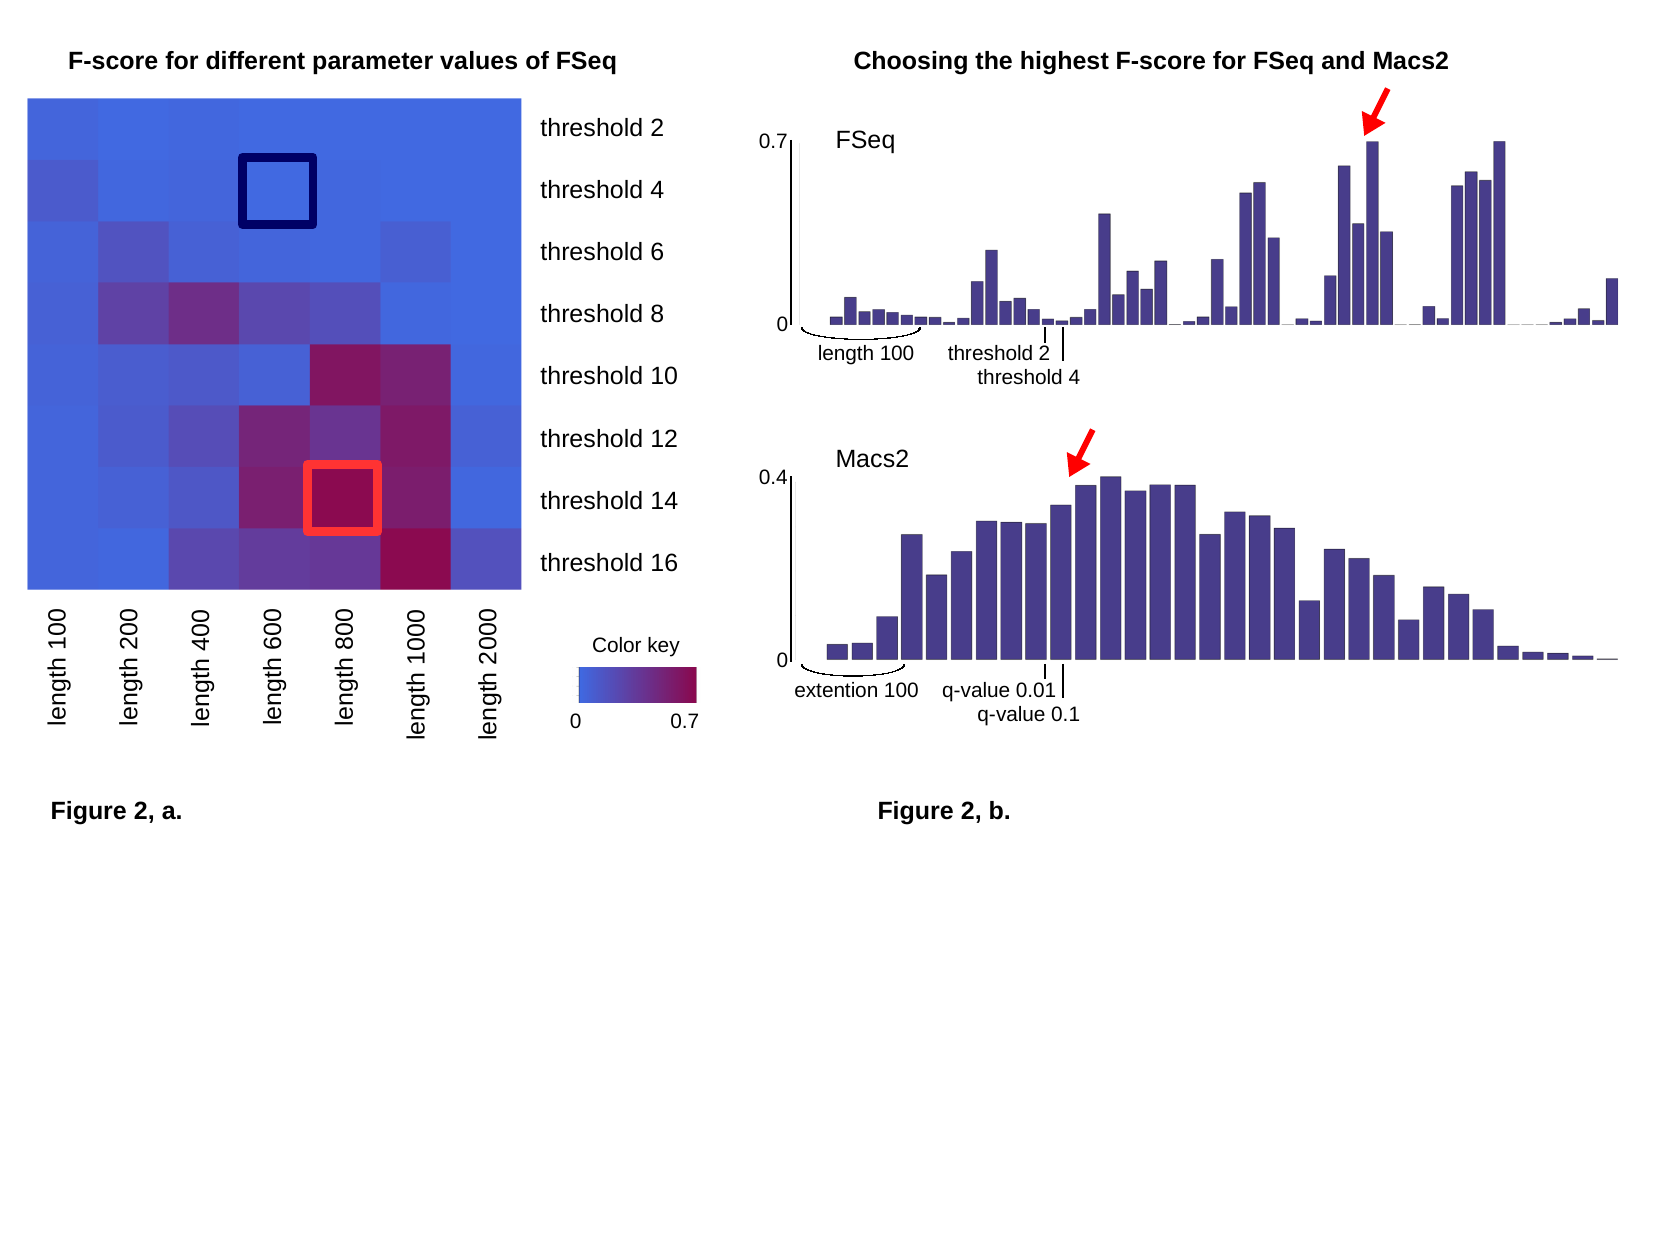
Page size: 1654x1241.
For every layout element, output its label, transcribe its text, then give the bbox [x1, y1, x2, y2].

text_box q-value 0.1 [962, 694, 1095, 741]
text_box q-value 0.01 [934, 671, 1062, 717]
picture [23, 94, 526, 593]
picture [795, 466, 1626, 665]
text_box length 800 [322, 590, 376, 741]
text_box length 400 [179, 590, 232, 742]
text_box threshold 8 [525, 292, 680, 339]
text_box 0.7 [744, 122, 803, 168]
text_box threshold 2 [525, 106, 680, 152]
picture [799, 129, 1619, 328]
text_box length 100 [803, 334, 930, 380]
text_box 0 [761, 304, 804, 351]
text_box threshold 12 [525, 417, 694, 463]
text_box 0.4 [744, 458, 803, 504]
text_box length 1000 [394, 594, 447, 756]
text_box Figure 2, a. [35, 789, 199, 835]
text_box length 2000 [466, 594, 519, 756]
text_box [801, 327, 921, 340]
text_box Macs2 [820, 437, 925, 483]
text_box length 100 [35, 590, 88, 741]
text_box length 600 [250, 590, 304, 741]
text_box FSeq [820, 118, 911, 164]
text_box threshold 14 [525, 479, 694, 525]
text_box [801, 664, 905, 677]
text_box length 100 [816, 334, 906, 339]
text_box 0.7 [655, 702, 714, 749]
text_box length 200 [107, 590, 160, 741]
text_box threshold 2 [933, 334, 1062, 380]
text_box threshold 4 [525, 168, 680, 214]
text_box 0 [761, 641, 804, 687]
text_box Figure 2, b. [862, 789, 1027, 835]
text_box Color key [577, 625, 695, 672]
text_box threshold 10 [525, 354, 694, 401]
text_box extention 100 [815, 671, 891, 675]
text_box extention 100 [779, 671, 934, 717]
text_box threshold 16 [525, 541, 694, 587]
text_box threshold 6 [525, 230, 680, 276]
text_box threshold 4 [962, 358, 1095, 404]
text_box F-score for different parameter values of FSeq [53, 39, 633, 85]
text_box 0 [555, 702, 597, 749]
picture [572, 667, 701, 703]
text_box Choosing the highest F-score for FSeq and Macs2 [838, 39, 1466, 85]
